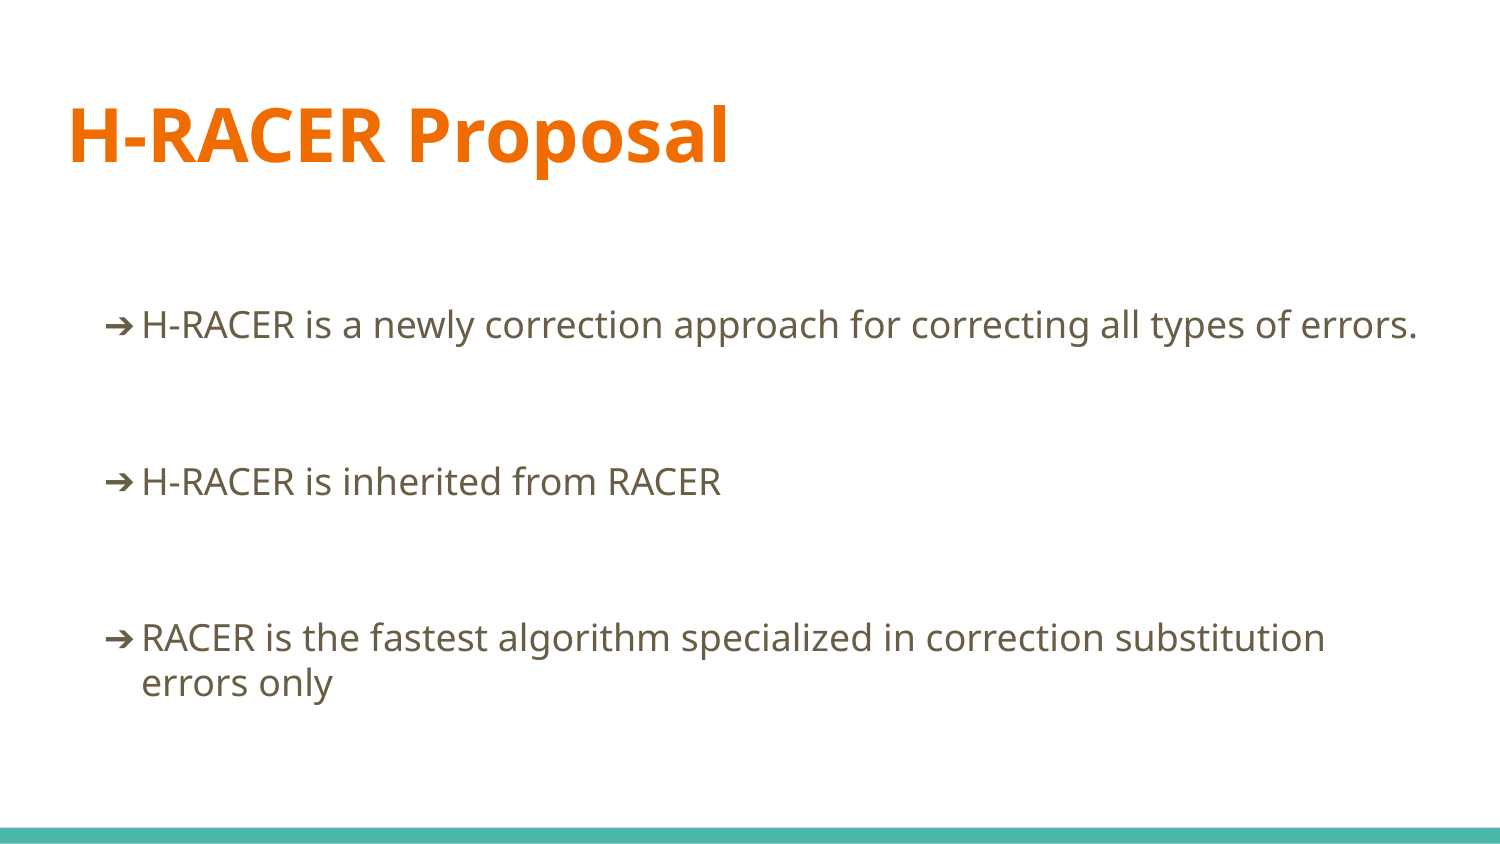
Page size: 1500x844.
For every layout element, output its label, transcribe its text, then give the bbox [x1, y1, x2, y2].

title H-RACER Proposal [51, 72, 1449, 189]
list H-RACER is a newly correction approach for correcting all types of errors. H-RACER is inherited from RACER RACER is the fastest algorithm specialized in correction substitution errors only [51, 207, 1449, 750]
